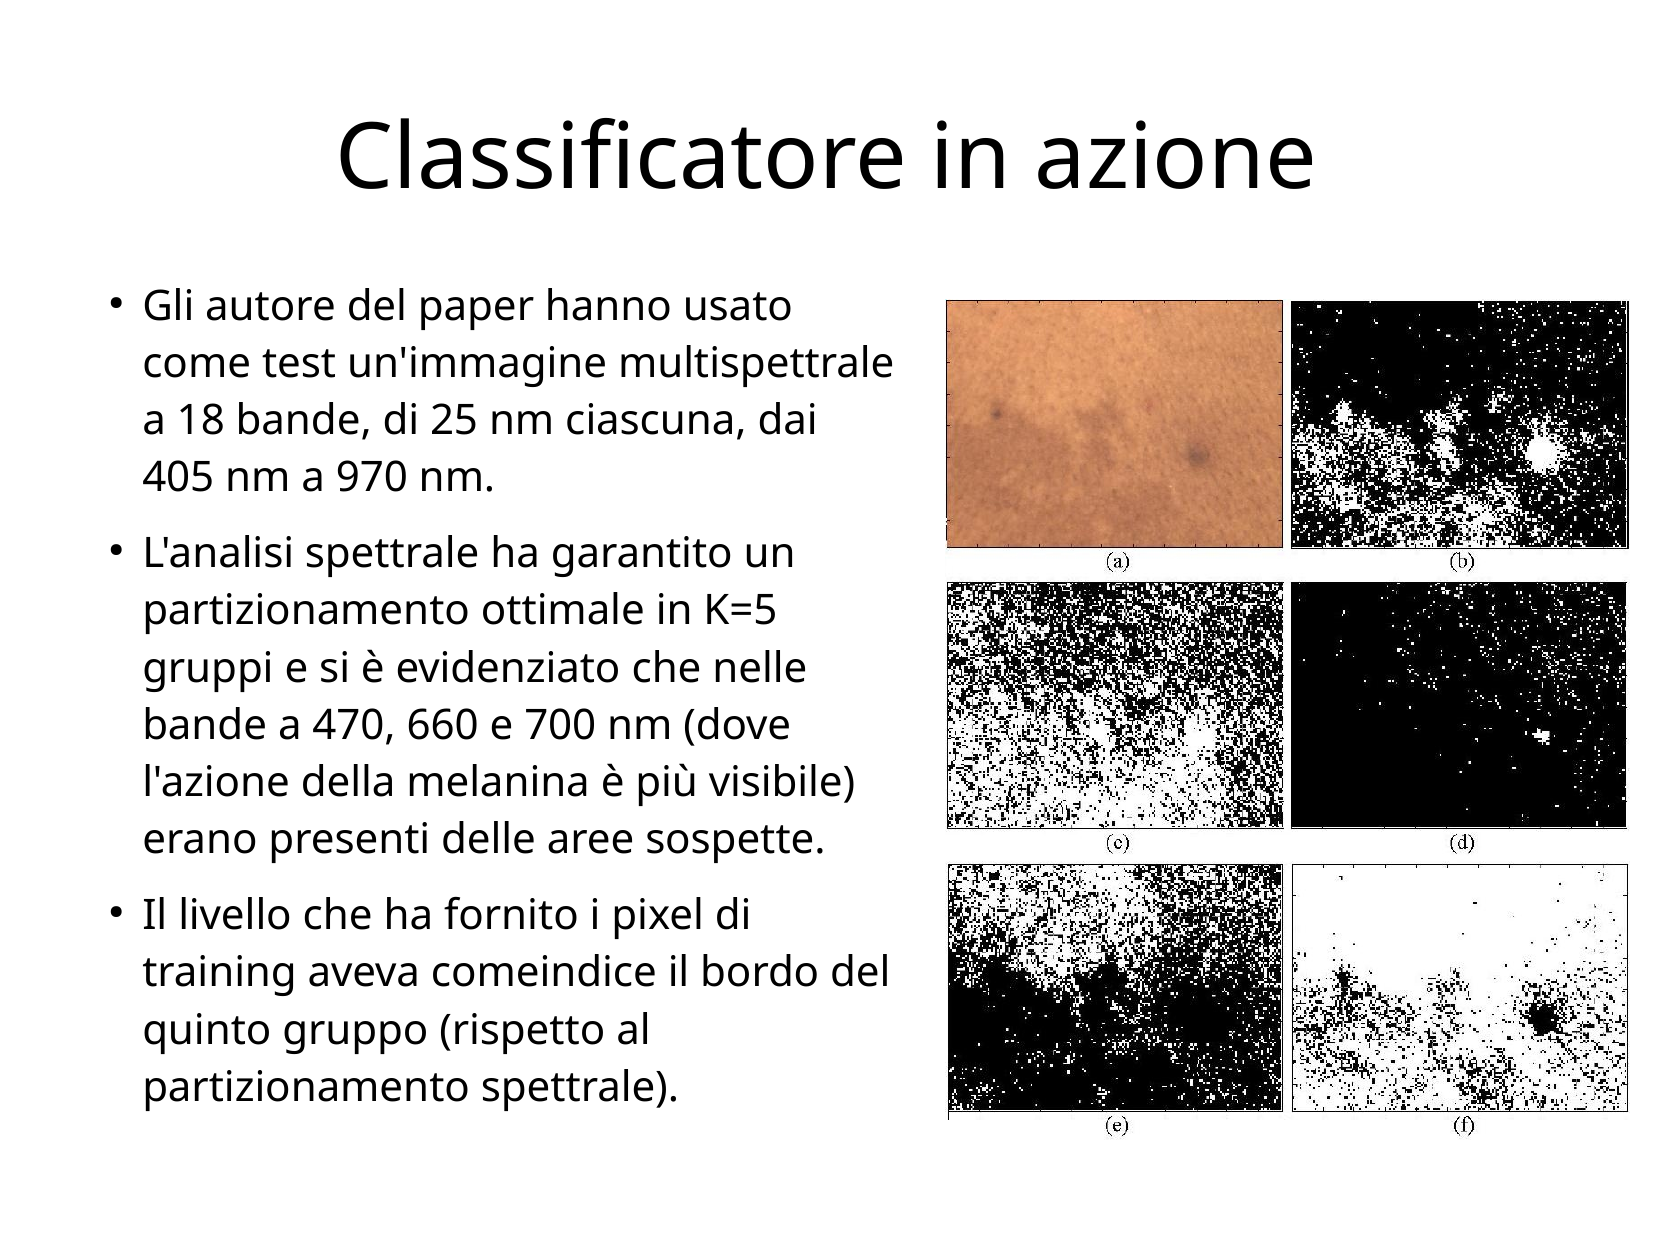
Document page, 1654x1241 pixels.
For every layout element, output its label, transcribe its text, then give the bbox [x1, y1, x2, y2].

title Classificatore in azione [82, 49, 1571, 257]
picture [945, 299, 1631, 1141]
list Gli autore del paper hanno usato come test un'immagine multispettrale a 18 bande, di 25 nm ciascuna, dai 405 nm a 970 nm. L'analisi spettrale ha garantito un partizionamento ottimale in K=5 gruppi e si è evidenziato che nelle bande a 470, 660 e 700 nm (dove l'azione della melanina è più visibile) erano presenti delle aree sospette. Il livello che ha fornito i pixel di training aveva comeindice il bordo del quinto gruppo (rispetto al partizionamento spettrale). [97, 275, 901, 1141]
